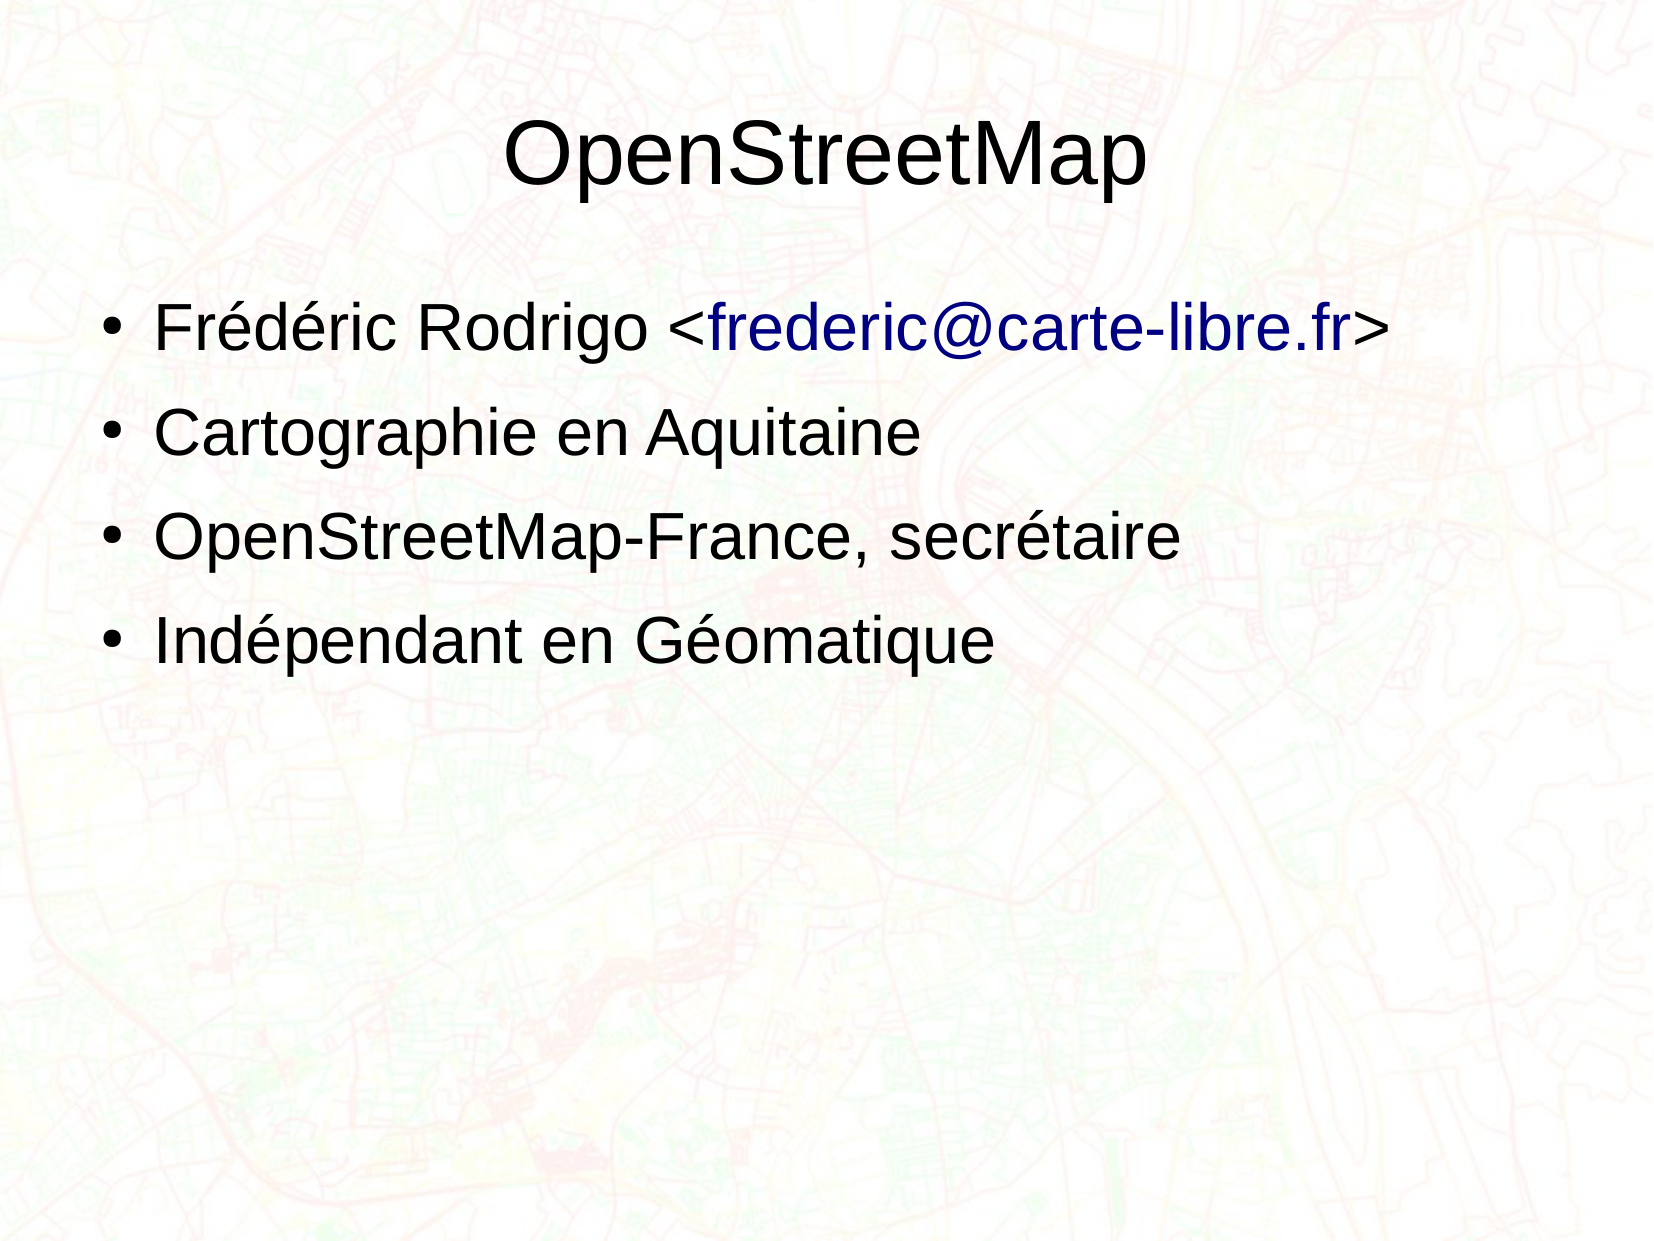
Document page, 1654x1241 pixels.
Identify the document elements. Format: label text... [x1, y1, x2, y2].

picture [0, 0, 1654, 1241]
list Frédéric Rodrigo <frederic@carte-libre.fr> Cartographie en Aquitaine OpenStreetMap-France, secrétaire Indépendant en Géomatique [82, 290, 1571, 1010]
title OpenStreetMap [82, 49, 1571, 257]
